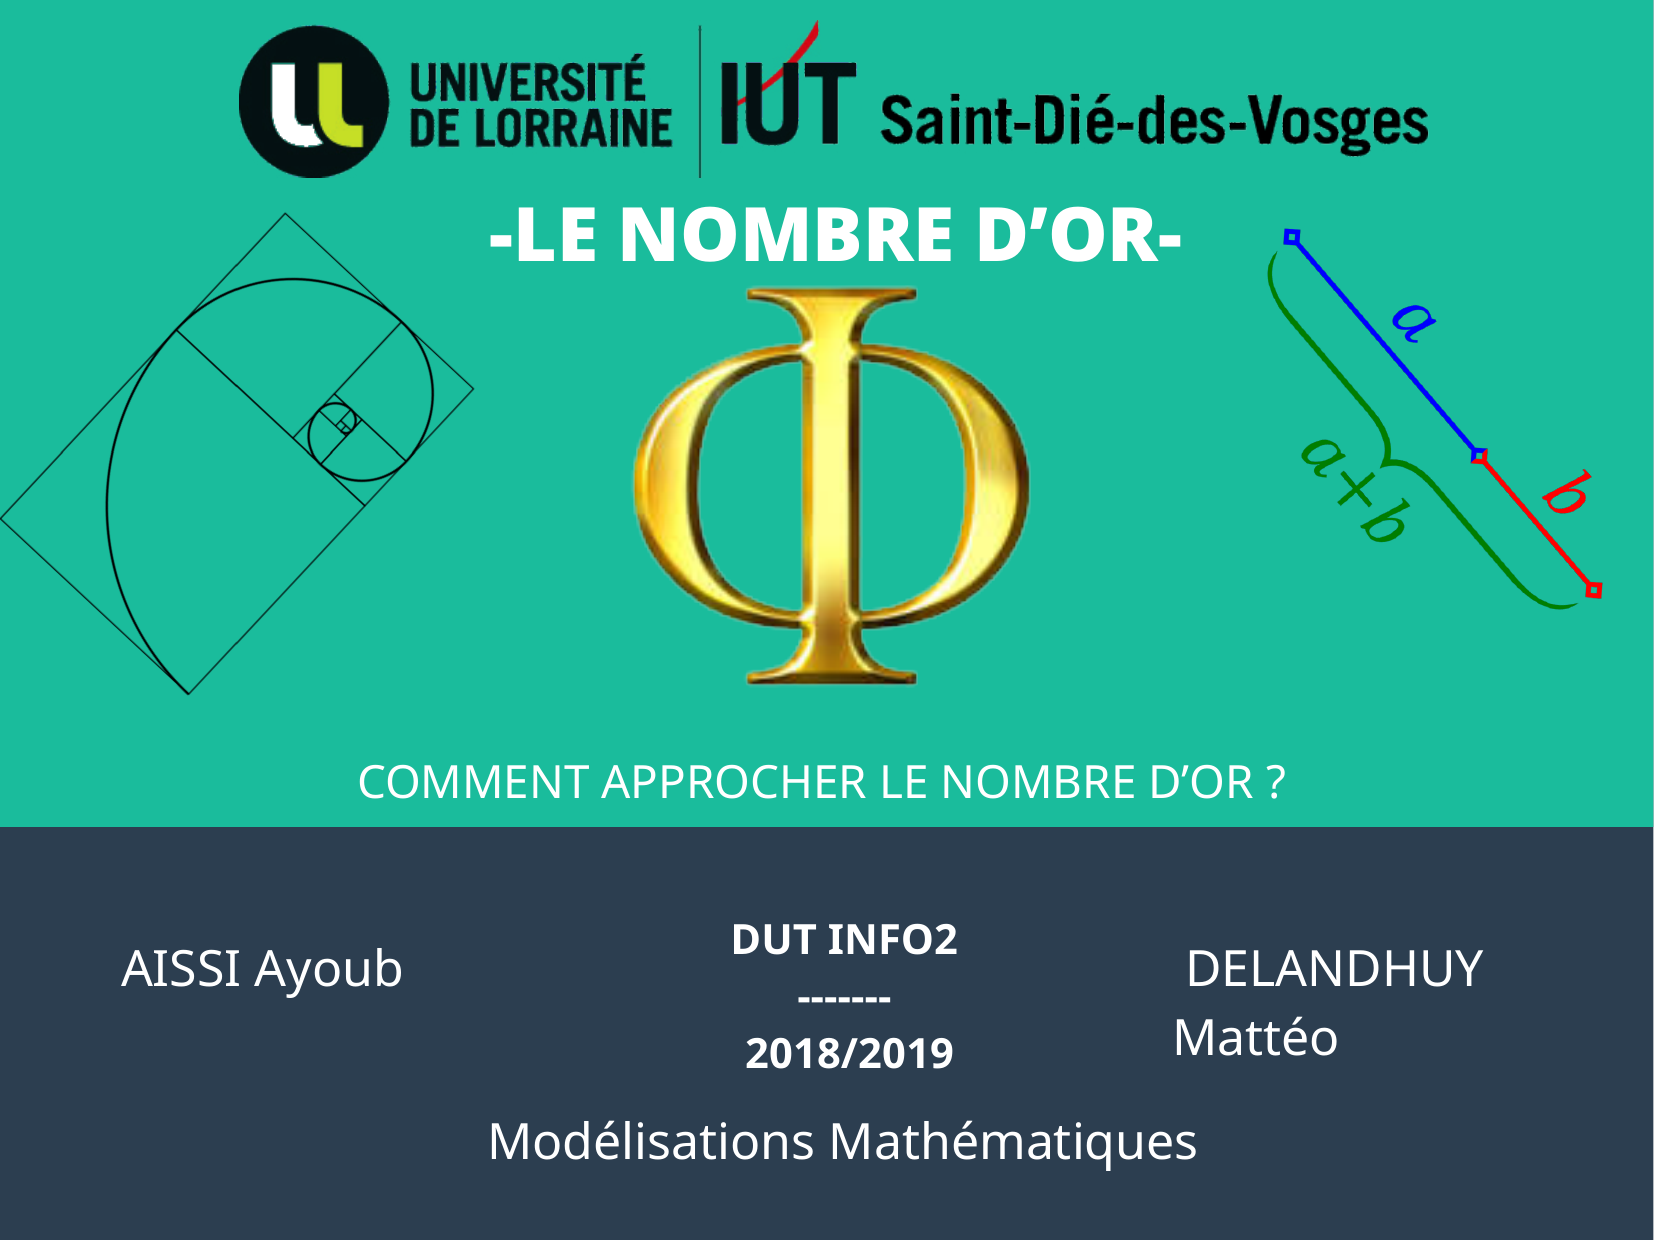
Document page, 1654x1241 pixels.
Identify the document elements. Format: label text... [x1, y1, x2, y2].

text_box DELANDHUY Mattéo [1157, 926, 1612, 1004]
picture [602, 254, 1069, 721]
text_box DUT INFO2 ------- 2018/2019 [507, 902, 1182, 1075]
picture [0, 200, 485, 705]
title -LE NOMBRE D’OR- [59, 0, 1595, 272]
text_box Modélisations Mathématiques [472, 1098, 1264, 1189]
text_box COMMENT APPROCHER LE NOMBRE D’OR ? [342, 742, 1406, 804]
picture [239, 20, 1654, 721]
text_box AISSI Ayoub [106, 926, 945, 1193]
